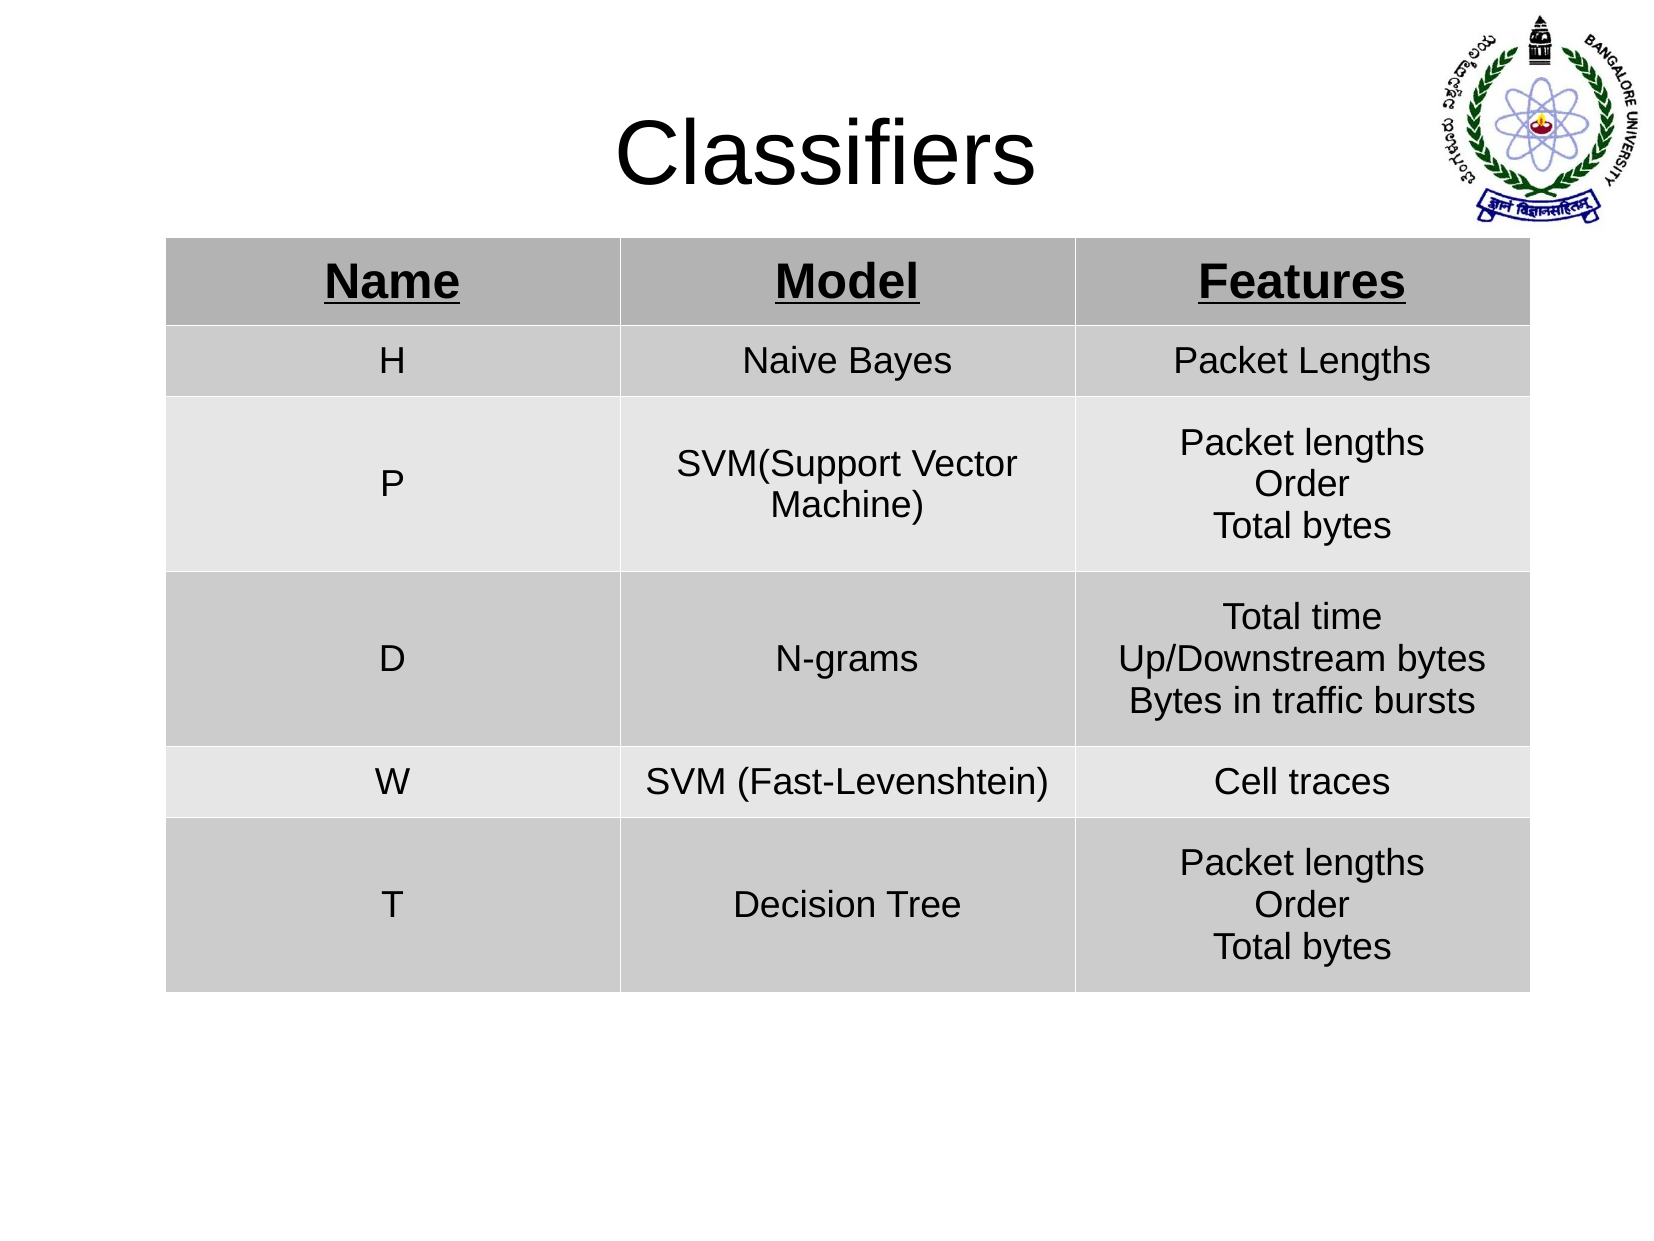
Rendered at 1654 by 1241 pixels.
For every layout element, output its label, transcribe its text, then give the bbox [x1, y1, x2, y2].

title Classifiers [82, 49, 1571, 257]
table_cell H [166, 326, 620, 396]
table_cell Packet lengths Order Total bytes [1076, 818, 1530, 992]
table_cell W [166, 747, 620, 817]
table_cell P [166, 397, 620, 571]
table_cell T [166, 818, 620, 992]
table_cell Decision Tree [621, 818, 1075, 992]
table_cell Packet Lengths [1076, 326, 1530, 396]
table_header Model [621, 238, 1075, 325]
table_header Name [166, 238, 620, 325]
table_cell D [166, 572, 620, 746]
table_cell Total time Up/Downstream bytes Bytes in traffic bursts [1076, 572, 1530, 746]
table_cell SVM (Fast-Levenshtein) [621, 747, 1075, 817]
table_cell SVM(Support Vector Machine) [621, 397, 1075, 571]
table_cell N-grams [621, 572, 1075, 746]
table_header Features [1076, 238, 1530, 325]
table_cell Cell traces [1076, 747, 1530, 817]
picture [1425, 5, 1654, 231]
table_cell Naive Bayes [621, 326, 1075, 396]
table_cell Packet lengths Order Total bytes [1076, 397, 1530, 571]
